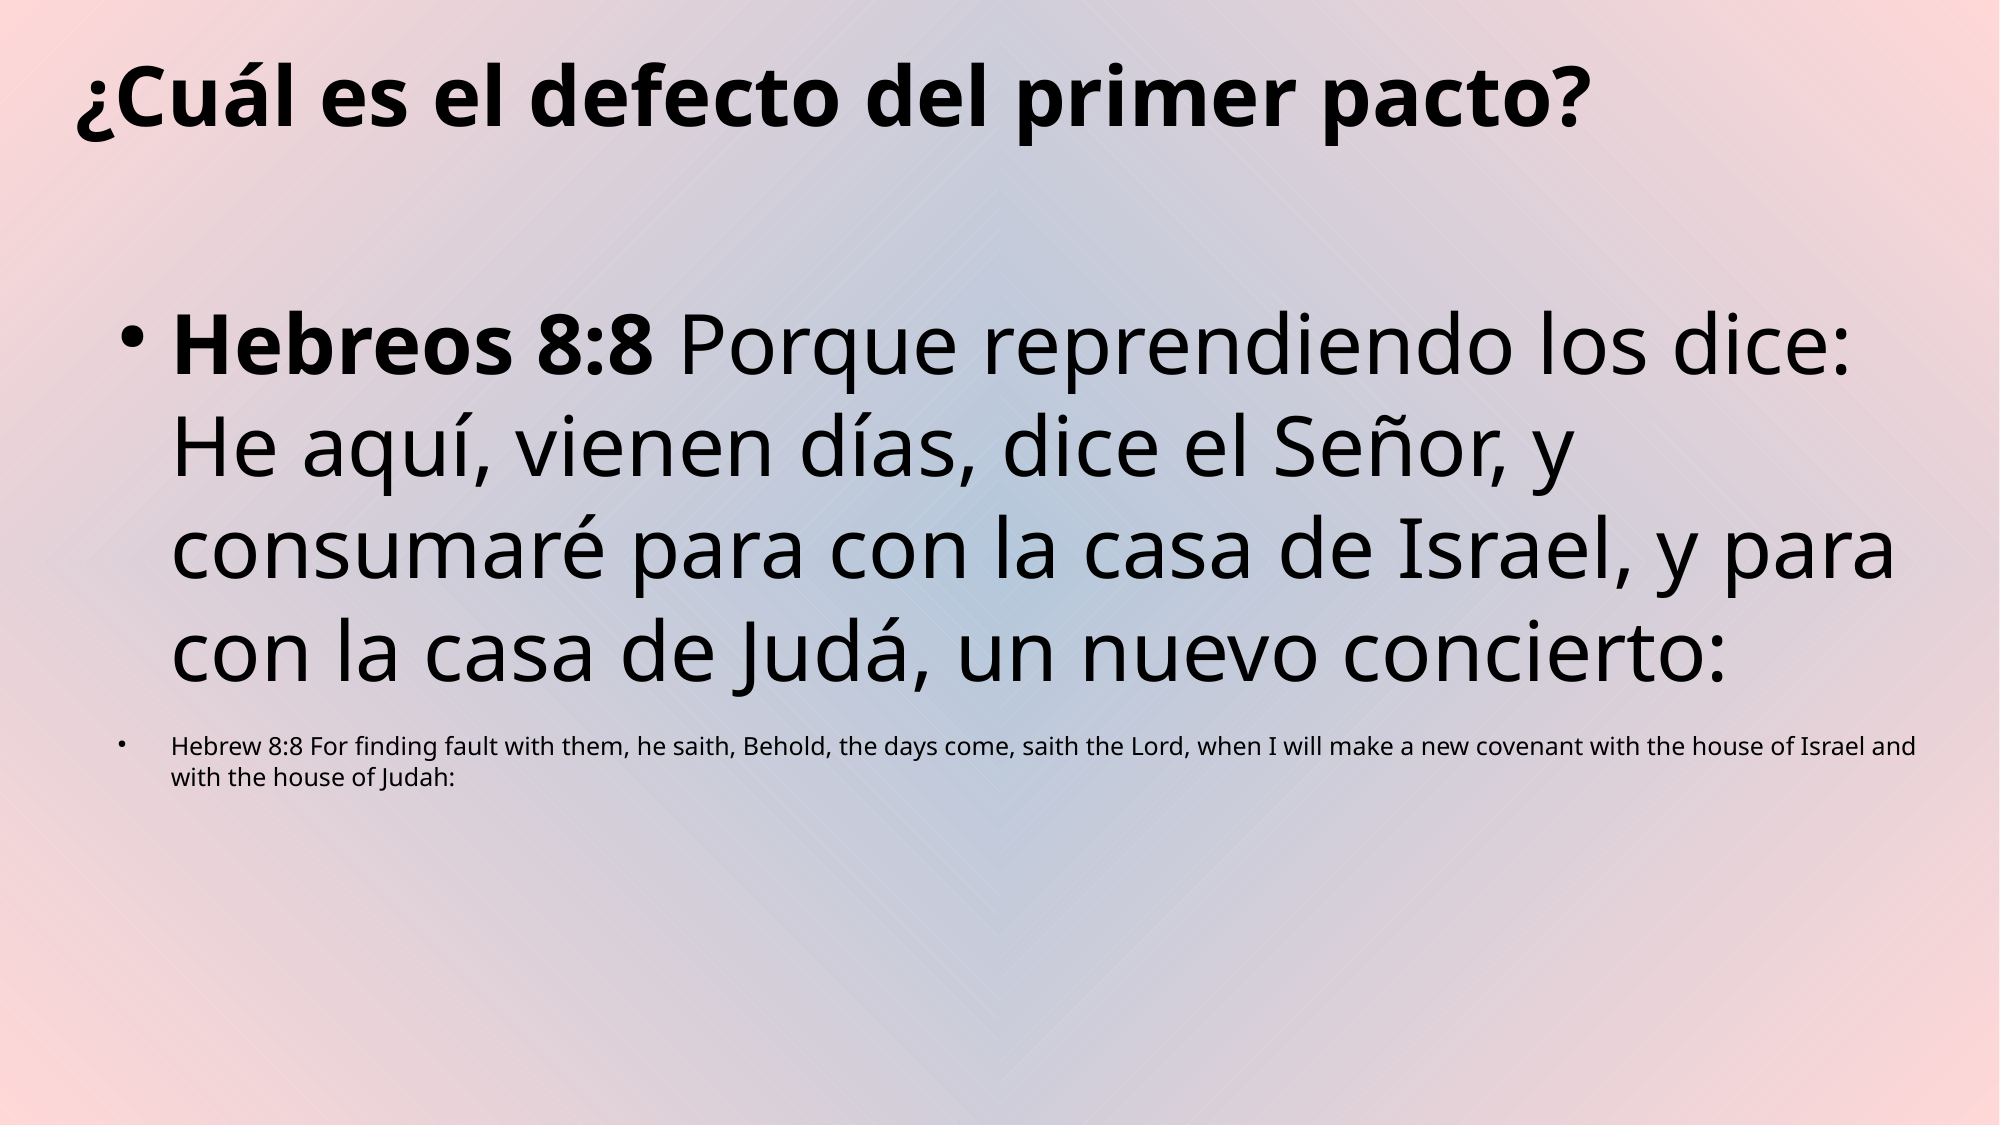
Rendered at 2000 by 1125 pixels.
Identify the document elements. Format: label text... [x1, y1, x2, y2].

title ¿Cuál es el defecto del primer pacto? [74, 35, 1950, 153]
list Hebreos 8:8 Porque reprendiendo los dice: He aquí, vienen días, dice el Señor, y consumaré para con la casa de Israel, y para con la casa de Judá, un nuevo concierto: Hebrew 8:8 For finding fault with them, he saith, Behold, the days come, saith the Lord, when I will make a new covenant with the house of Israel and with the house of Judah: [99, 149, 1950, 1013]
